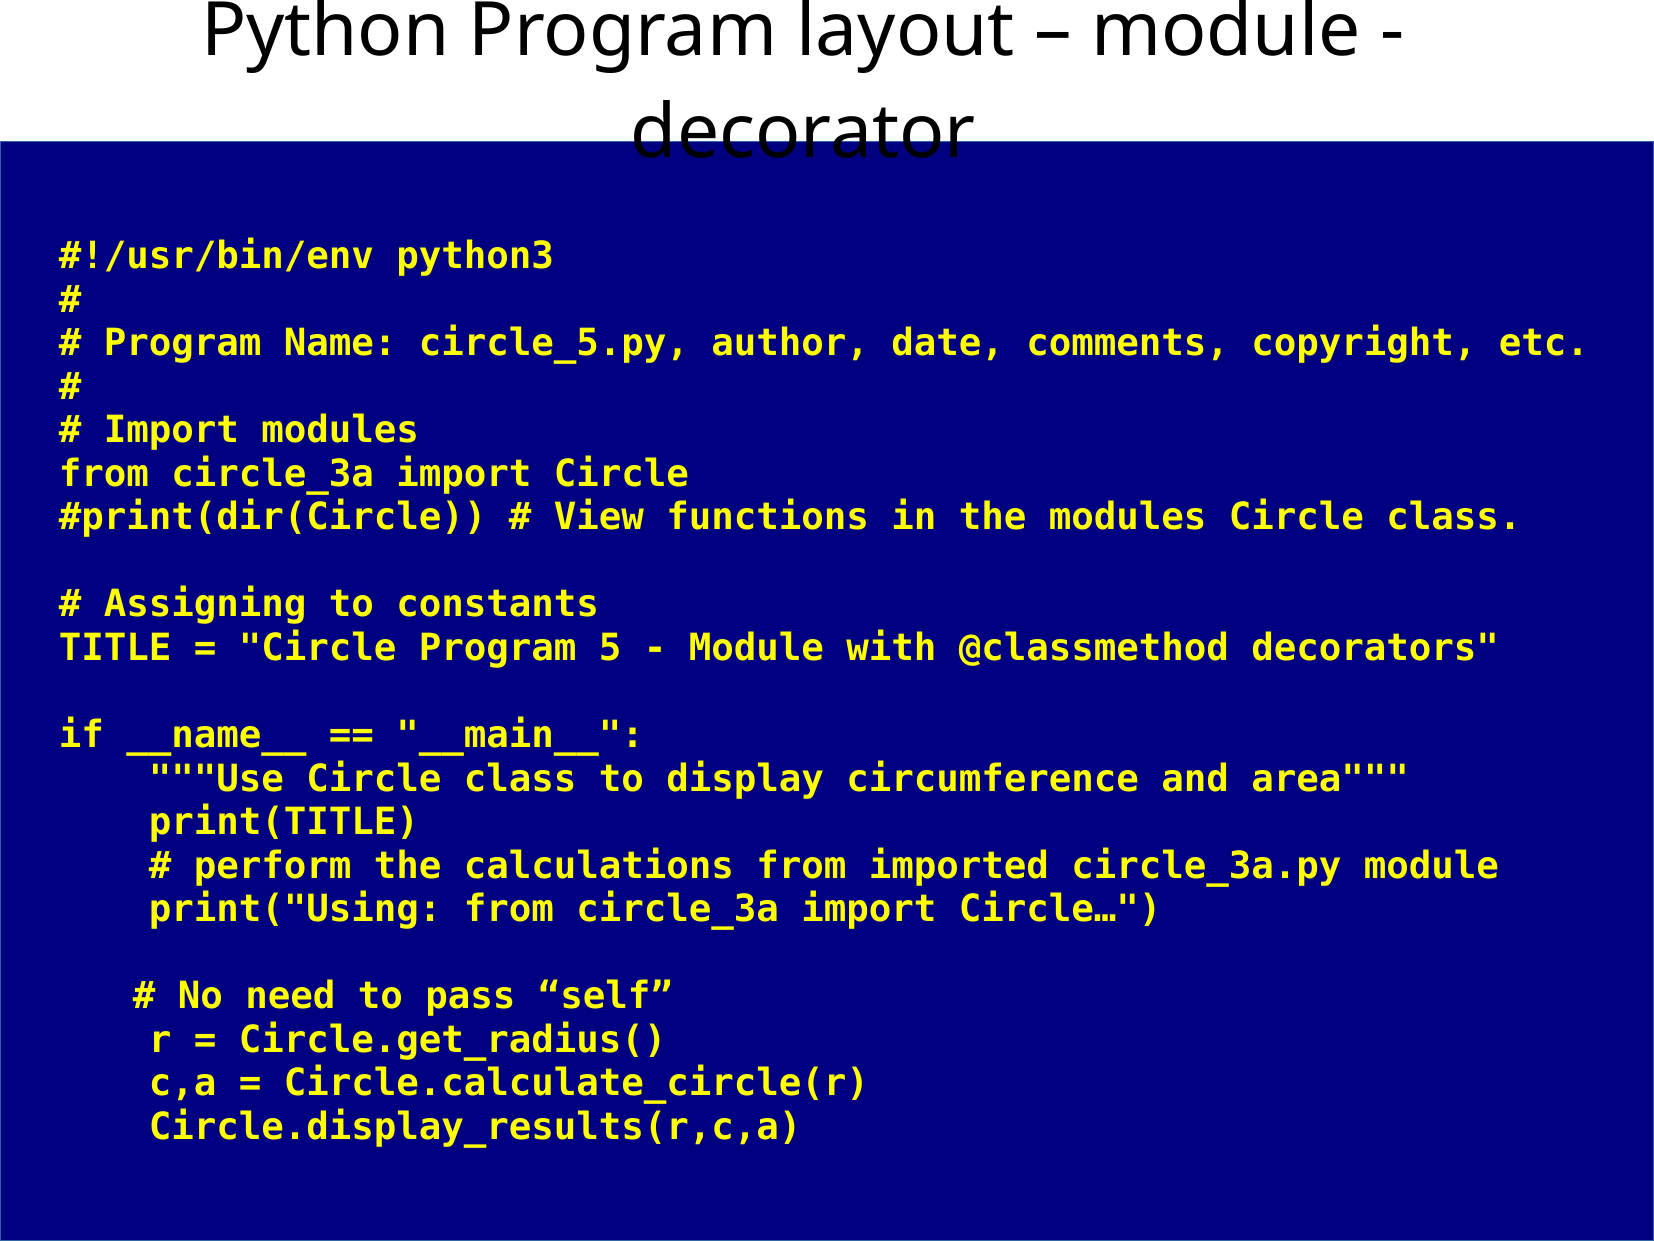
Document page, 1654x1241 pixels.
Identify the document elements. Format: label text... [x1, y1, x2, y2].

text_box #!/usr/bin/env python3 # # Program Name: circle_5.py, author, date, comments, copyright, etc. # # Import modules from circle_3a import Circle #print(dir(Circle)) # View functions in the modules Circle class. # Assigning to constants TITLE = "Circle Program 5 - Module with @classmethod decorators" if __name__ == "__main__": """Use Circle class to display circumference and area""" print(TITLE) # perform the calculations from imported circle_3a.py module print("Using: from circle_3a import Circle…") # No need to pass “self” r = Circle.get_radius() c,a = Circle.calculate_circle(r) Circle.display_results(r,c,a) [0, 141, 1654, 1241]
title Python Program layout – module - decorator [59, 36, 1548, 119]
